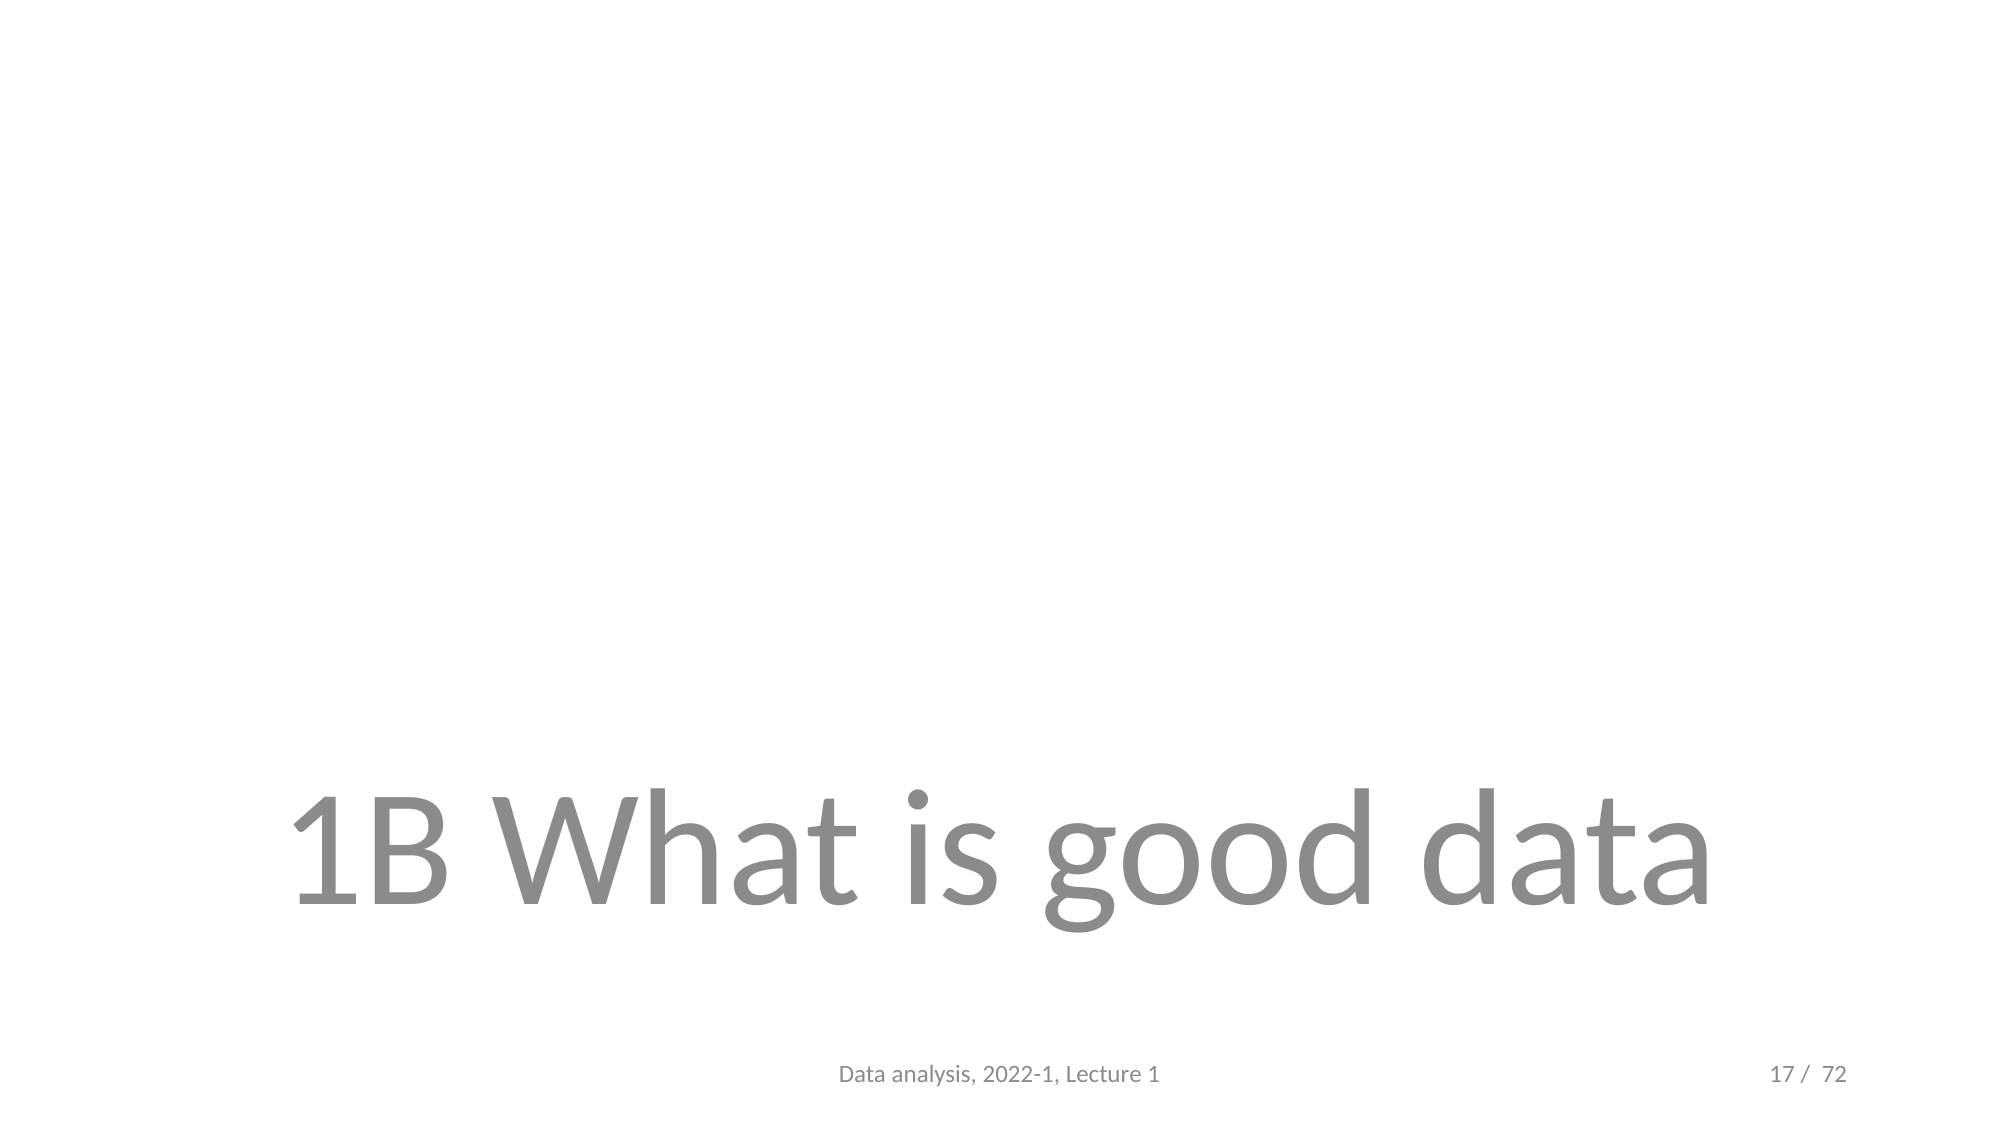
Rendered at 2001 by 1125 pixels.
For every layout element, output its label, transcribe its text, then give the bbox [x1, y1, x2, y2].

list 1B What is good data [136, 752, 1862, 999]
footer Data analysis, 2022-1, Lecture 1 [662, 1042, 1338, 1103]
slide_number <number> / 72 [1412, 1042, 1863, 1103]
